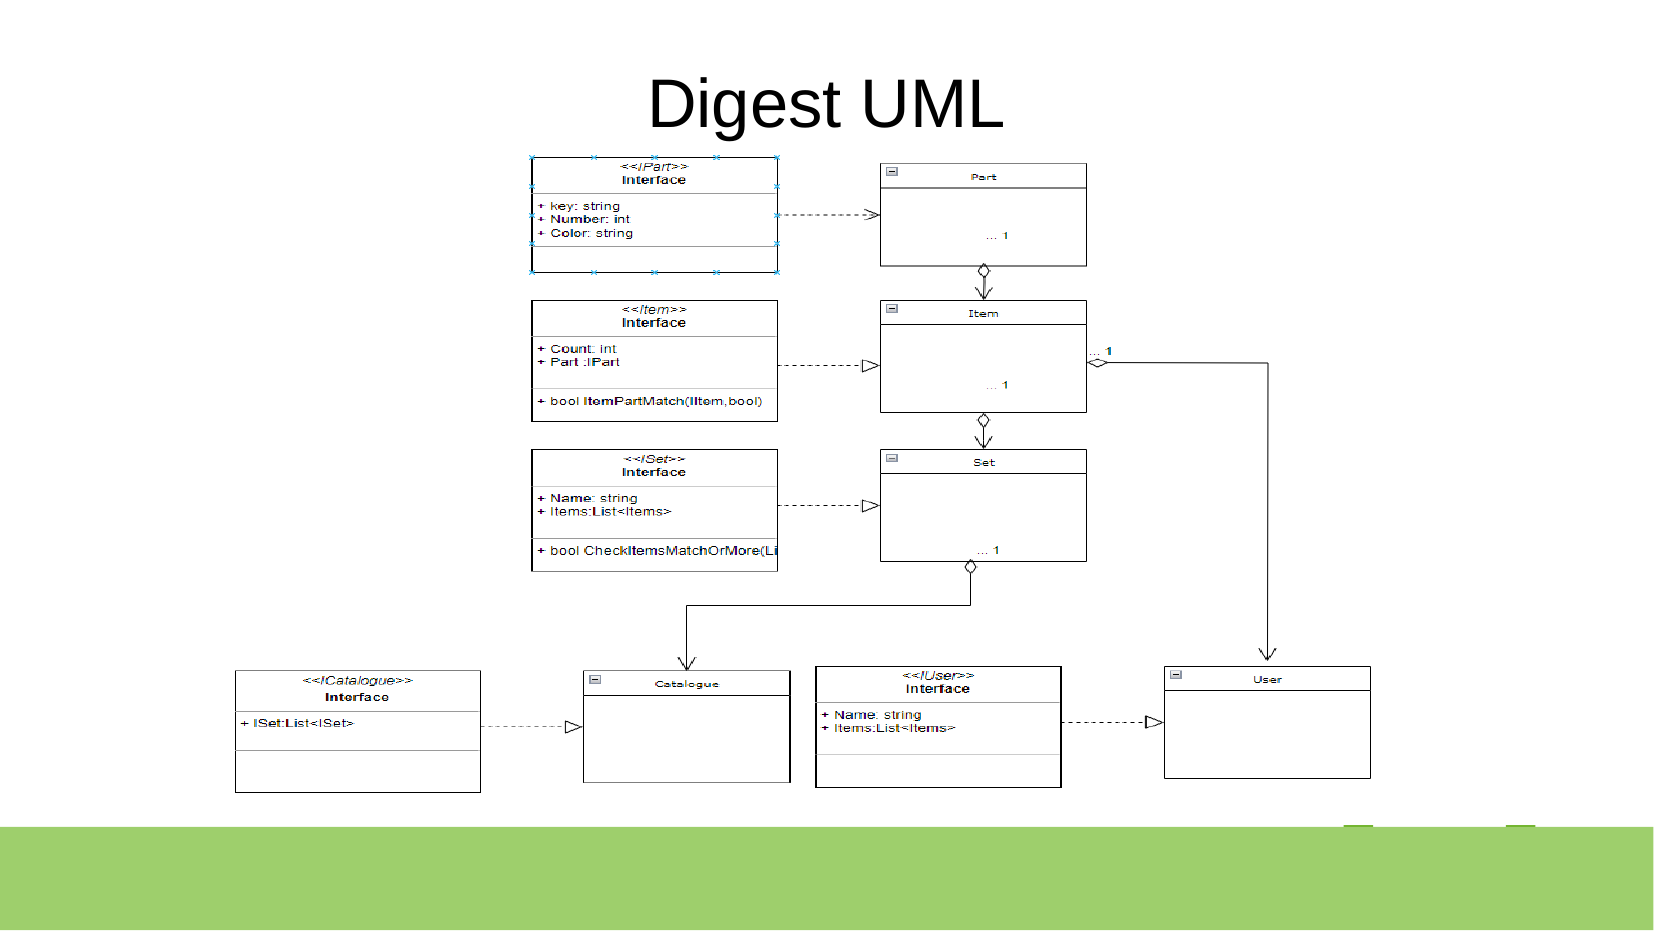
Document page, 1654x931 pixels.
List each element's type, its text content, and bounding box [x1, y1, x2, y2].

title Digest UML [88, 29, 1565, 149]
picture [61, 149, 1613, 826]
